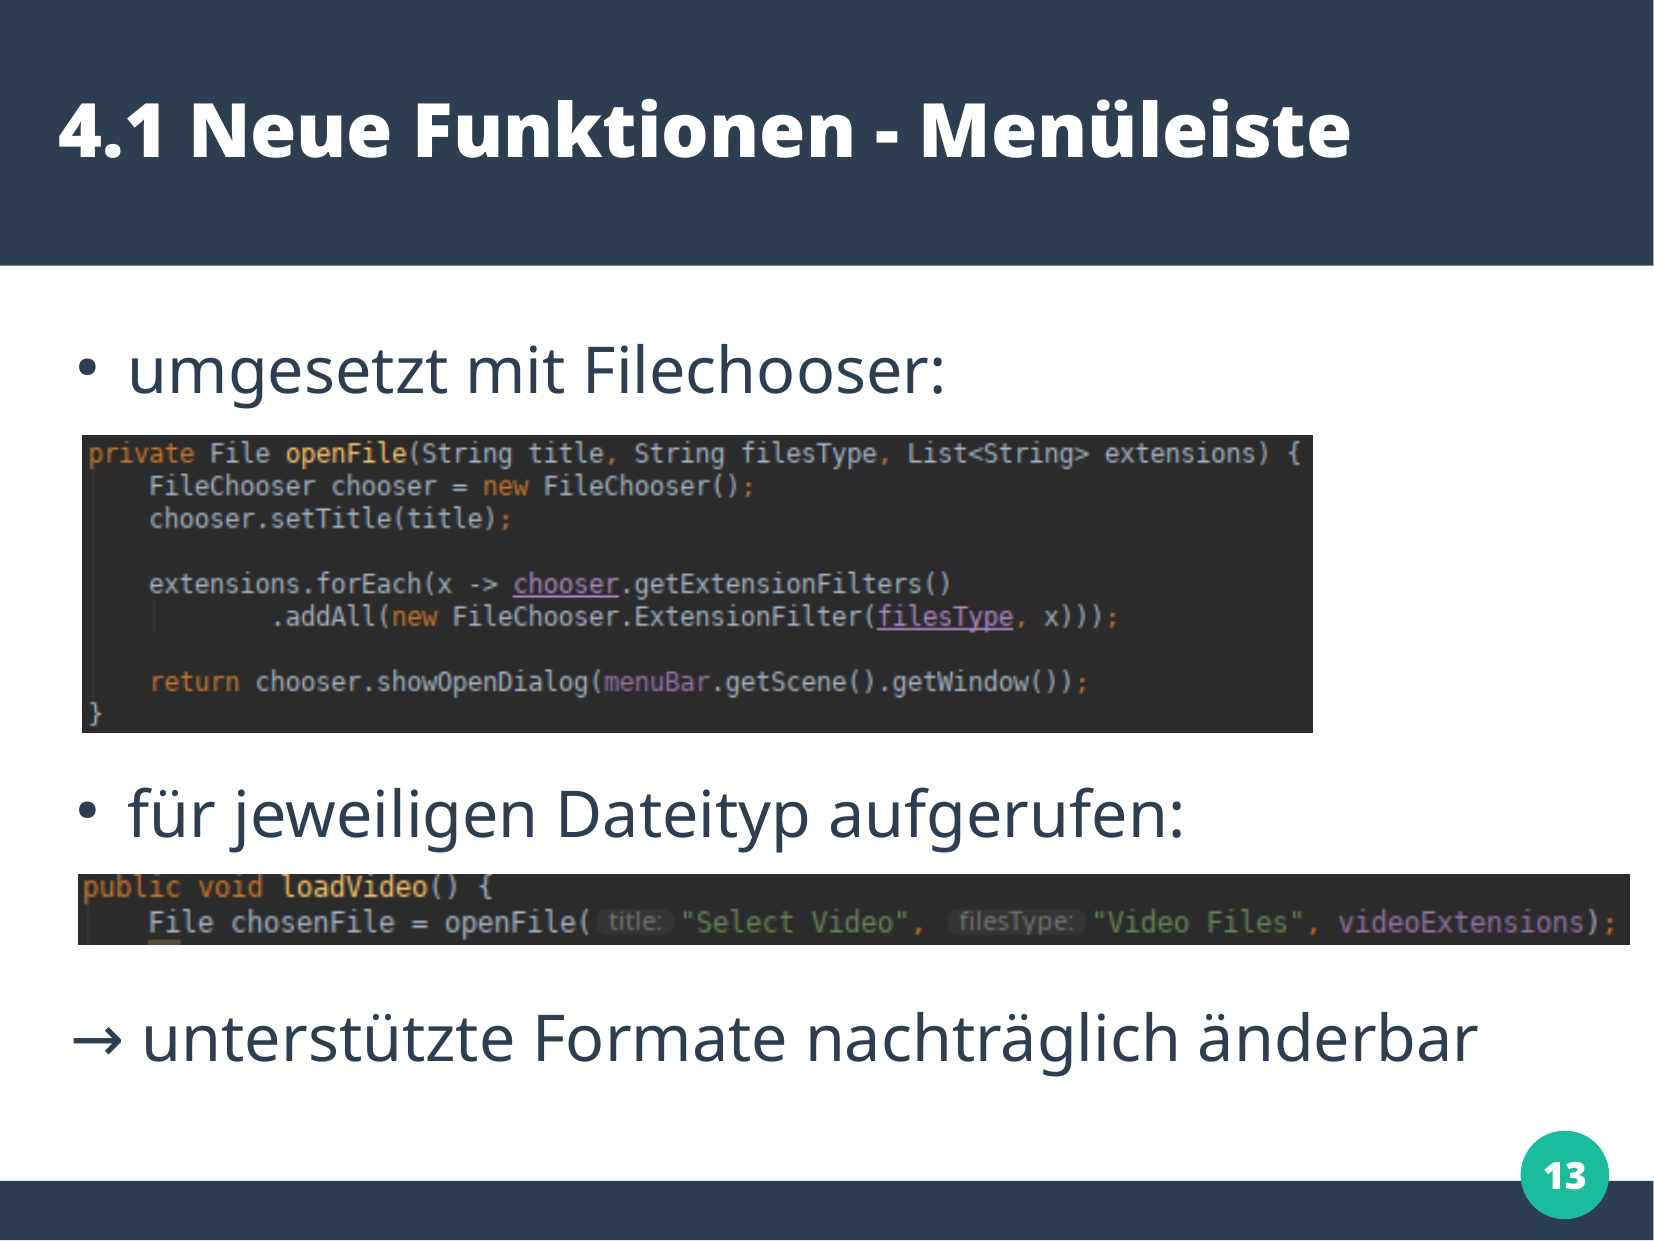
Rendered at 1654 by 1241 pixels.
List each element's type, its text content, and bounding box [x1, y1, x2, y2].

picture [78, 874, 1630, 945]
list für jeweiligen Dateityp aufgerufen: [59, 767, 1595, 857]
picture [82, 435, 1313, 733]
title 4.1 Neue Funktionen - Menüleiste [58, 49, 1595, 207]
list umgesetzt mit Filechooser: [58, 324, 1595, 414]
list → unterstützte Formate nachträglich änderbar [70, 992, 1607, 1081]
